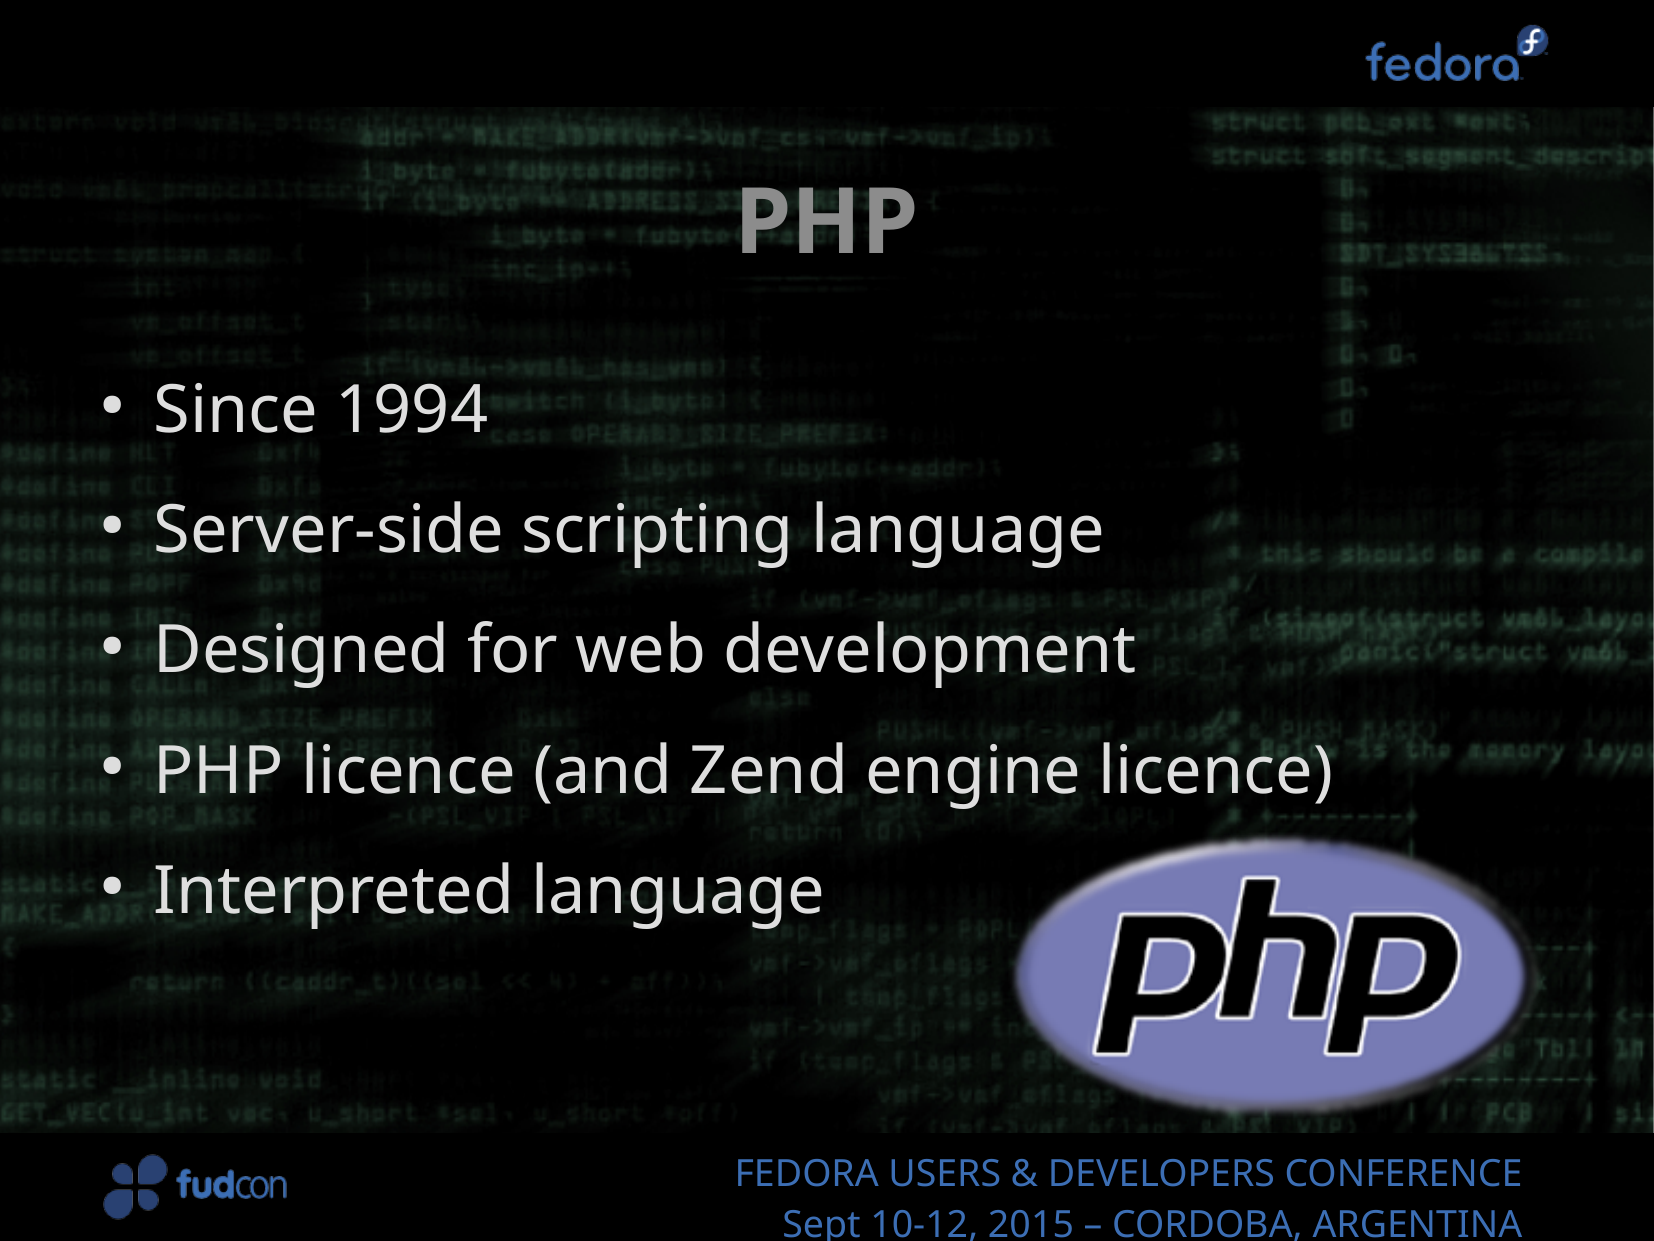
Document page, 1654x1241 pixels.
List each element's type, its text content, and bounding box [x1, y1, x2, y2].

picture [0, 0, 1654, 1241]
title PHP [82, 114, 1571, 322]
list Since 1994 Server-side scripting language Designed for web development PHP licence (and Zend engine licence) Interpreted language [82, 361, 1571, 1081]
